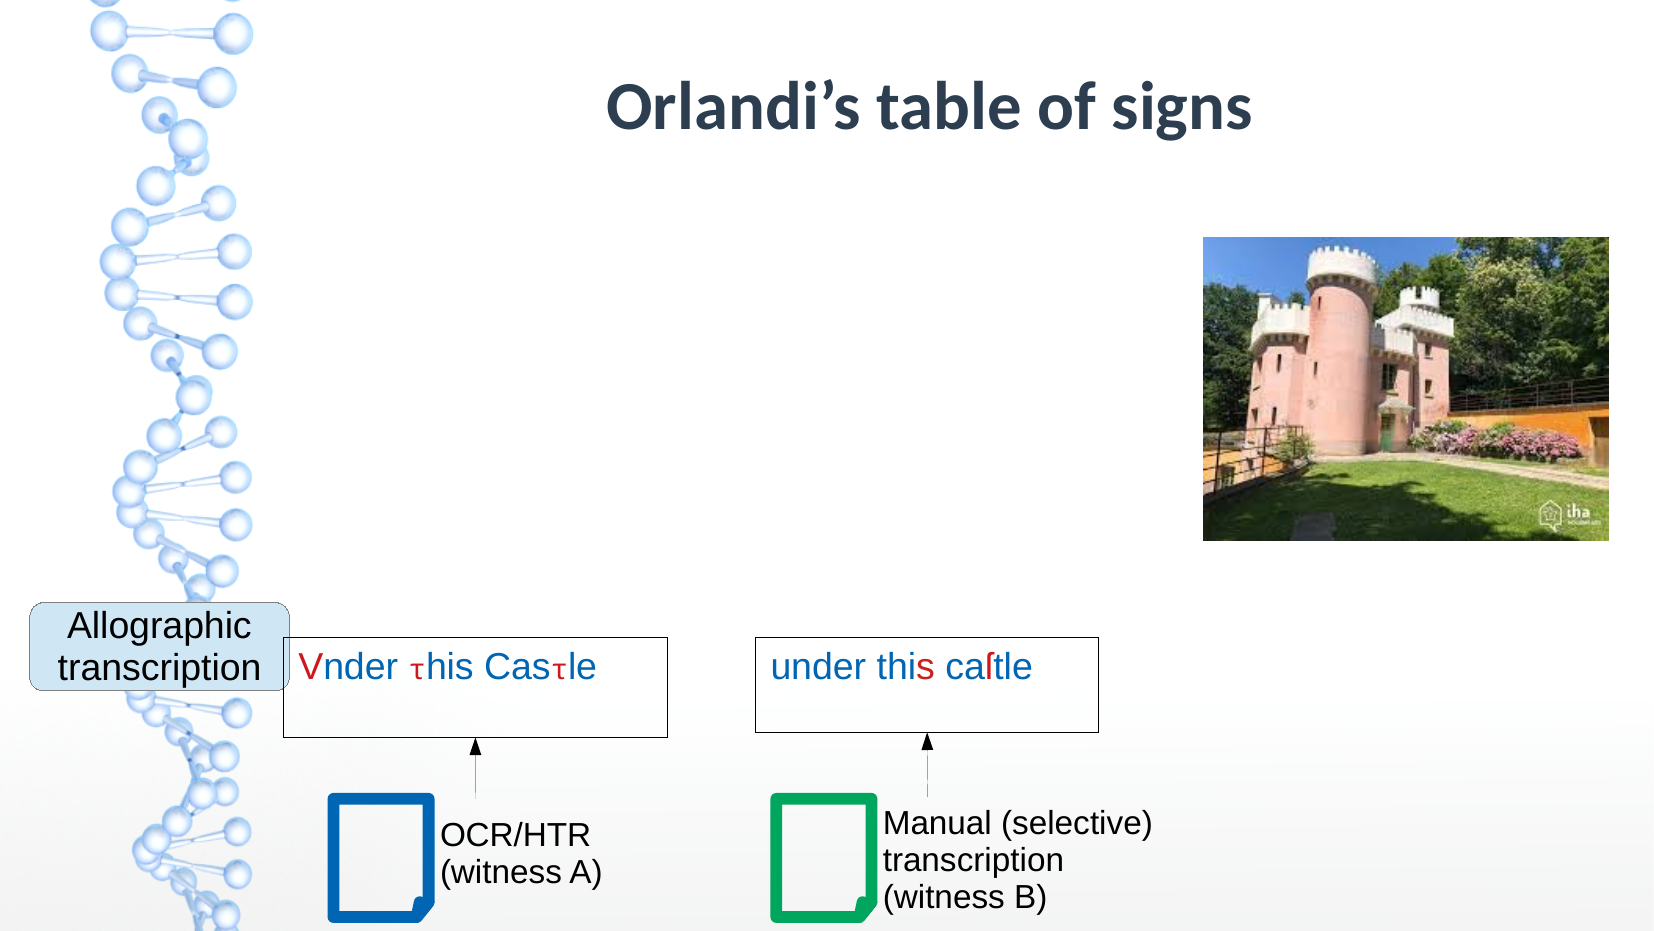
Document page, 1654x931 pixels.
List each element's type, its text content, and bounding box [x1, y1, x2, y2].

text_box Manual (selective) transcription (witness B) [868, 797, 1169, 924]
text_box Allographic transcription [29, 602, 290, 691]
title Orlandi’s table of signs [265, 35, 1595, 189]
text_box under this caſtle [755, 637, 1099, 733]
picture [0, 0, 1654, 931]
text_box Vnder τhis Casτle [283, 637, 668, 738]
text_box OCR/HTR (witness A) [435, 809, 618, 898]
